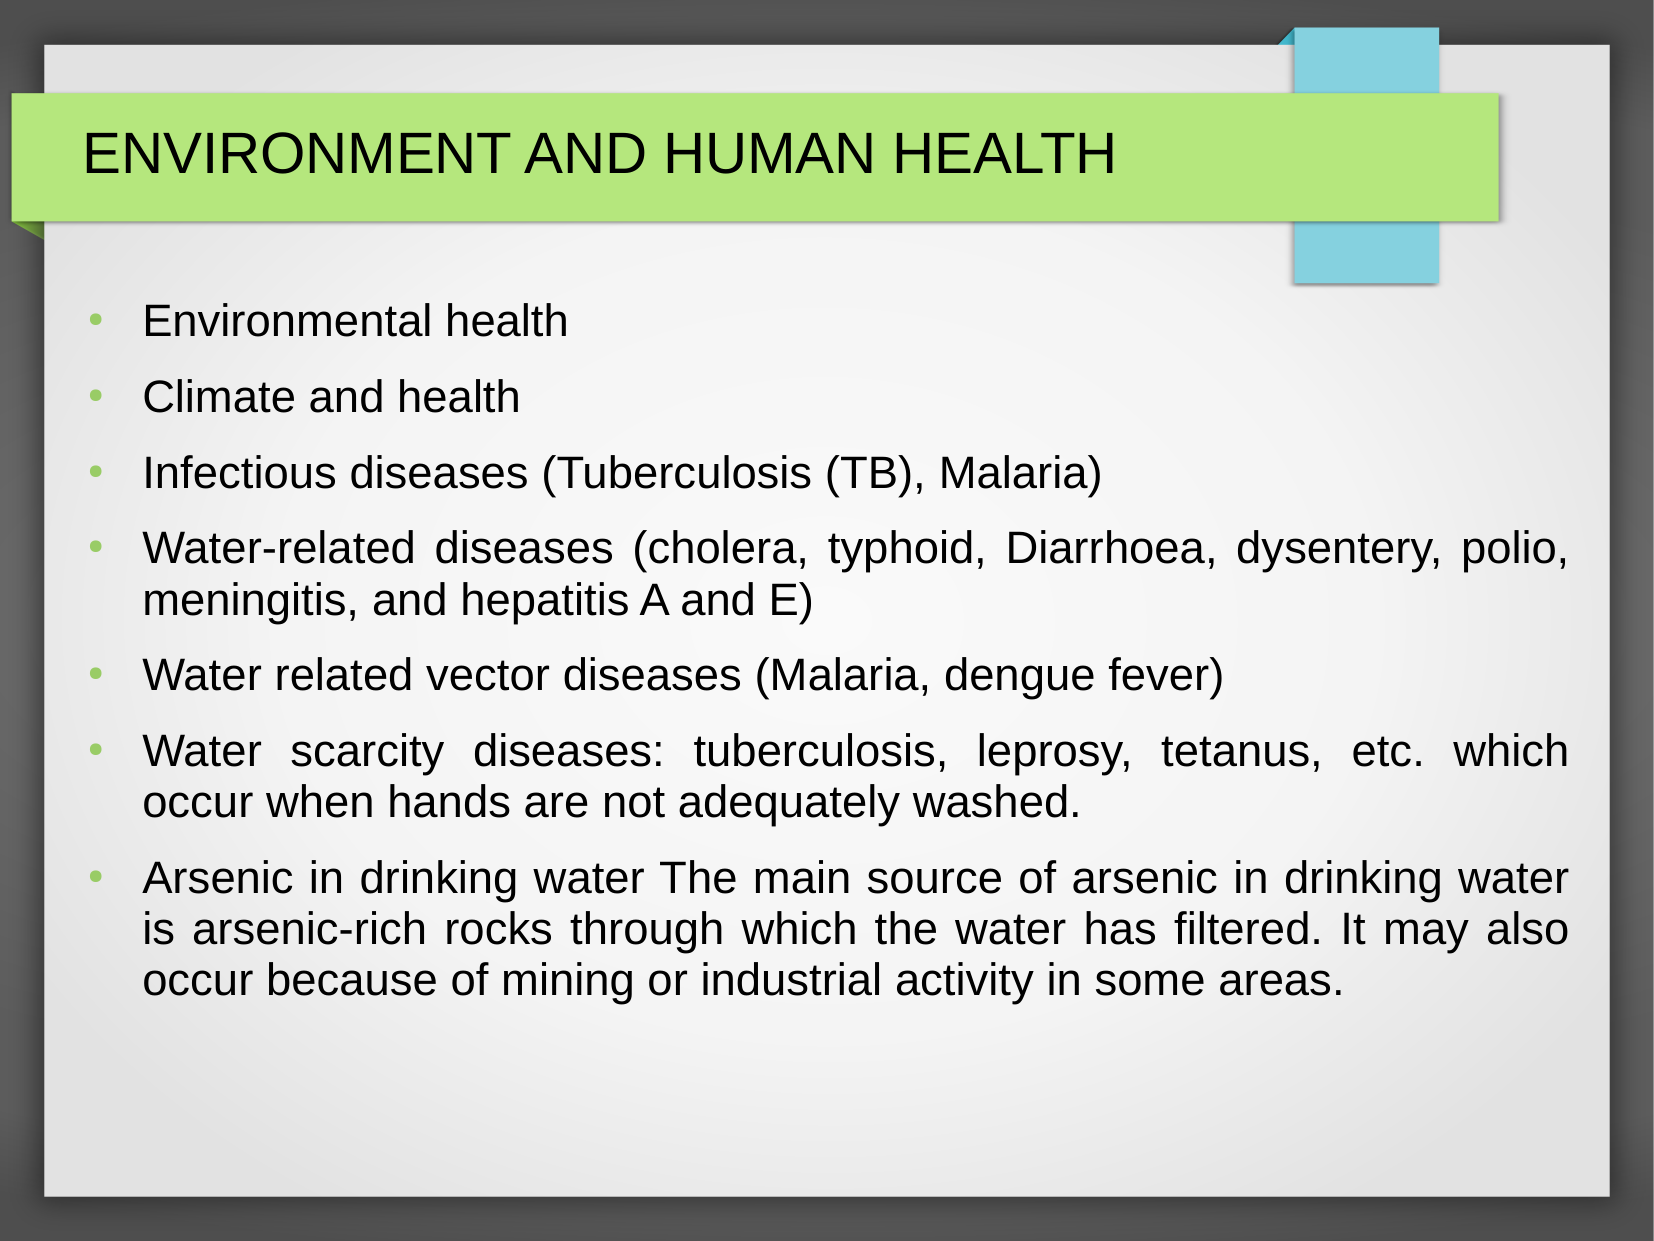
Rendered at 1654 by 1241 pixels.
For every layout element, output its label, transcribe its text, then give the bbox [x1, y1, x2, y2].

list Environmental health Climate and health Infectious diseases (Tuberculosis (TB), Malaria) Water-related diseases (cholera, typhoid, Diarrhoea, dysentery, polio, meningitis, and hepatitis A and E) Water related vector diseases (Malaria, dengue fever) Water scarcity diseases: tuberculosis, leprosy, tetanus, etc. which occur when hands are not adequately washed. Arsenic in drinking water The main source of arsenic in drinking water is arsenic-rich rocks through which the water has filtered. It may also occur because of mining or industrial activity in some areas. [82, 295, 1571, 1015]
title ENVIRONMENT AND HUMAN HEALTH [82, 94, 1264, 213]
picture [0, 0, 1654, 1241]
